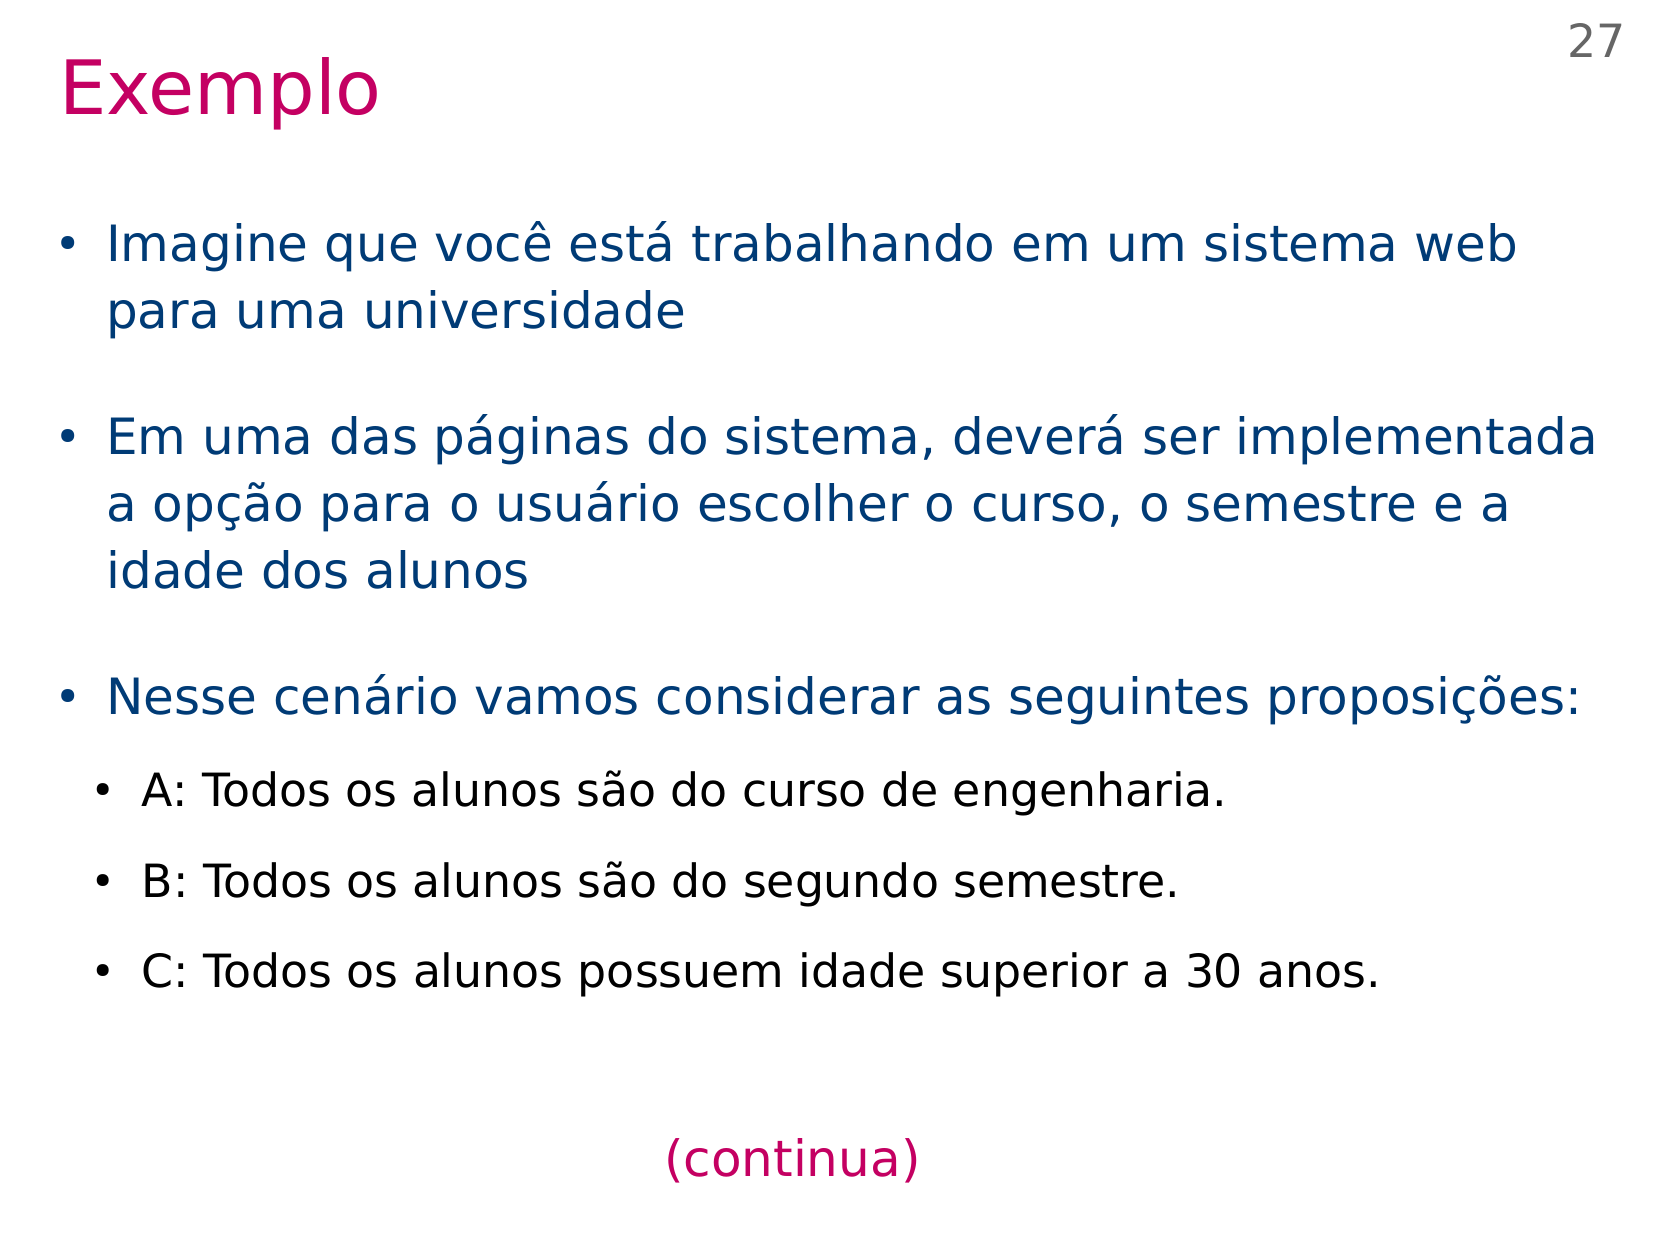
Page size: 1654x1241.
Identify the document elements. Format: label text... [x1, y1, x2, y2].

title Exemplo [59, 29, 1595, 148]
text_box (continua) [649, 1122, 936, 1196]
list Imagine que você está trabalhando em um sistema web para uma universidade Em uma das páginas do sistema, deverá ser implementada a opção para o usuário escolher o curso, o semestre e a idade dos alunos Nesse cenário vamos considerar as seguintes proposições: A: Todos os alunos são do curso de engenharia. B: Todos os alunos são do segundo semestre. C: Todos os alunos possuem idade superior a 30 anos. [59, 206, 1625, 1211]
